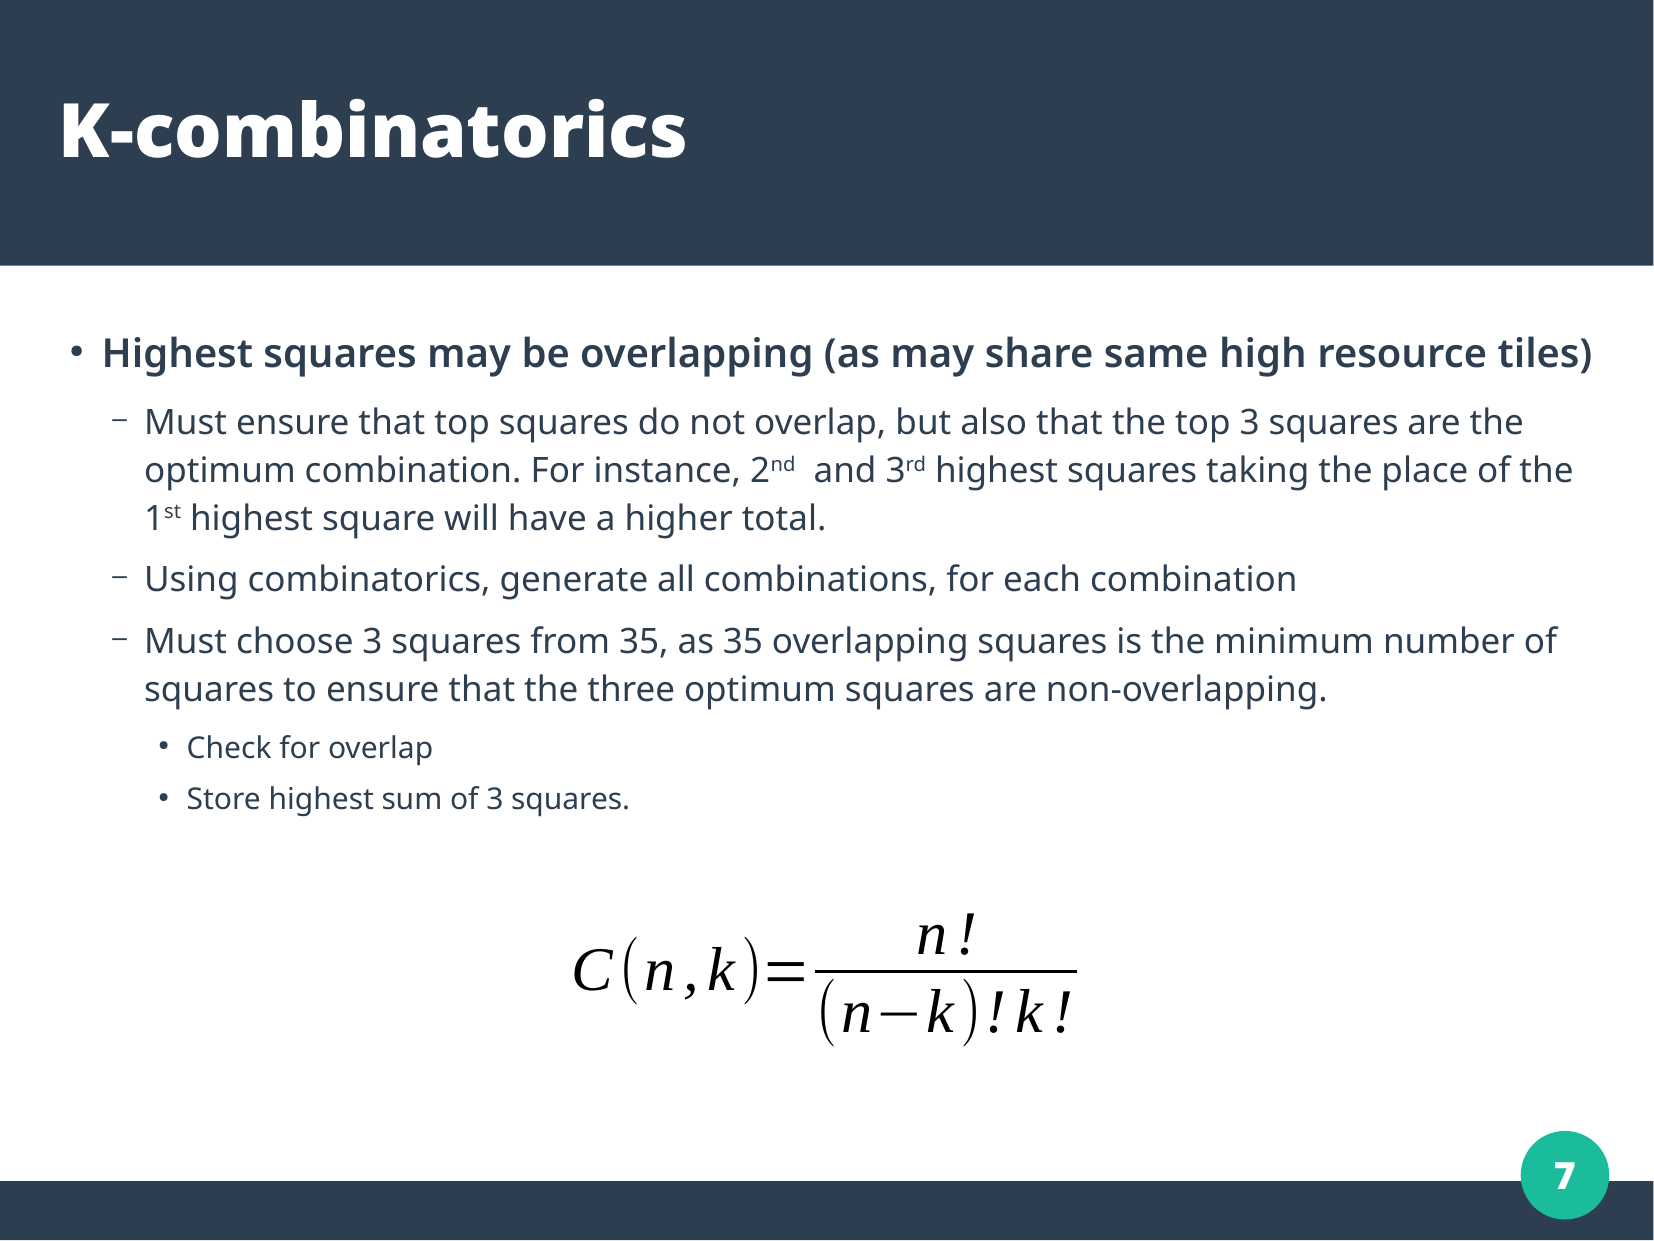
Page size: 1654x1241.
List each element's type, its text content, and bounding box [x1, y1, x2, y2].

list Highest squares may be overlapping (as may share same high resource tiles) Must ensure that top squares do not overlap, but also that the top 3 squares are the optimum combination. For instance, 2nd and 3rd highest squares taking the place of the 1st highest square will have a higher total. Using combinatorics, generate all combinations, for each combination Must choose 3 squares from 35, as 35 overlapping squares is the minimum number of squares to ensure that the three optimum squares are non-overlapping. Check for overlap Store highest sum of 3 squares. [59, 324, 1595, 863]
title K-combinatorics [59, 49, 1595, 207]
chart [564, 898, 1087, 1052]
